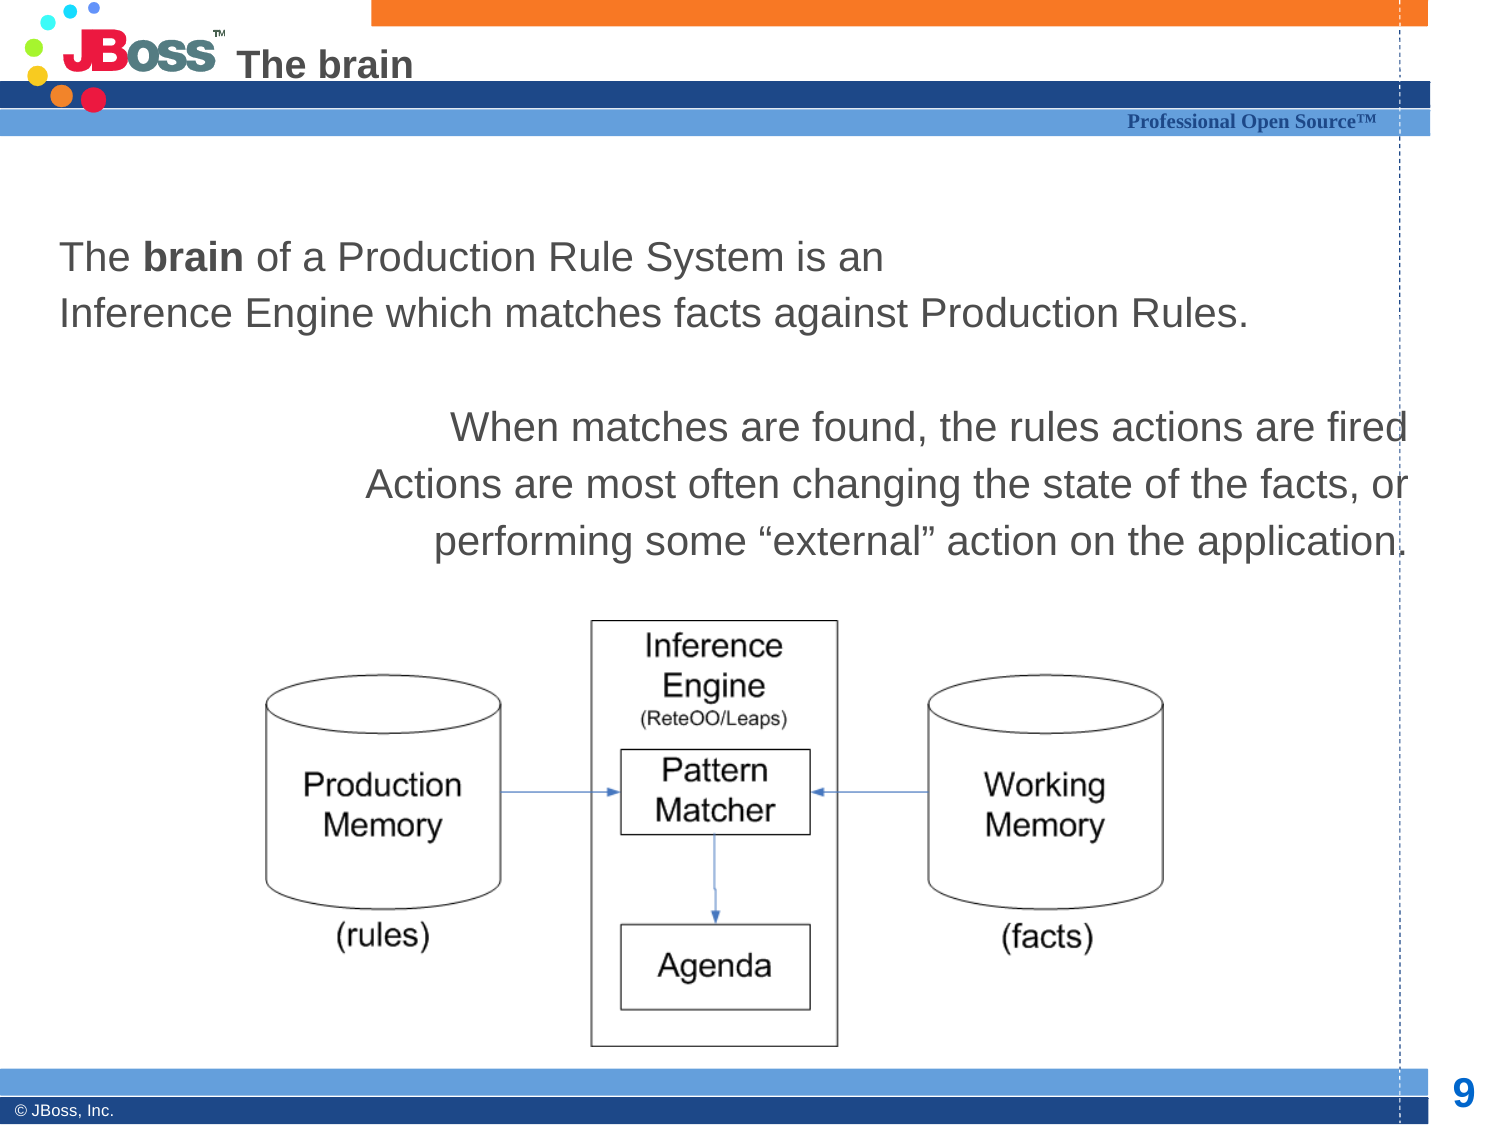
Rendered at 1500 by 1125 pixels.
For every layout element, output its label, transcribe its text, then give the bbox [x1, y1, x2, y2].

subtitle The brain of a Production Rule System is an Inference Engine which matches facts against Production Rules. When matches are found, the rules actions are fired Actions are most often changing the state of the facts, or performing some “external” action on the application. [59, 118, 1409, 680]
picture [265, 620, 1164, 1047]
title The brain [236, 0, 1500, 148]
